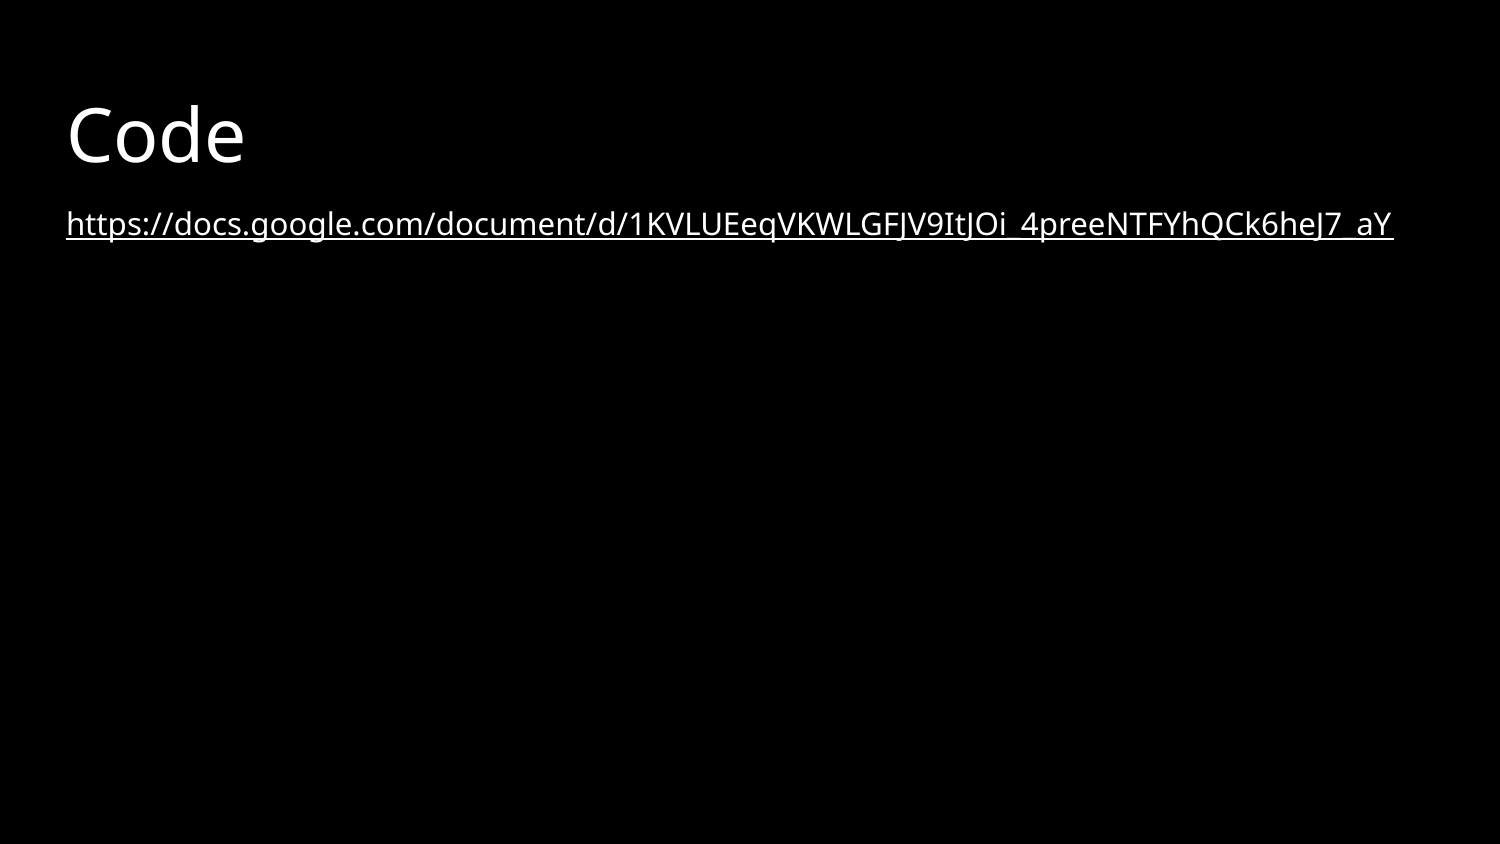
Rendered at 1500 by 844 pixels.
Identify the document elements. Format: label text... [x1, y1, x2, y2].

title Code [51, 72, 1449, 167]
list https://docs.google.com/document/d/1KVLUEeqVKWLGFJV9ItJOi_4preeNTFYhQCk6heJ7_aY [51, 189, 1449, 750]
